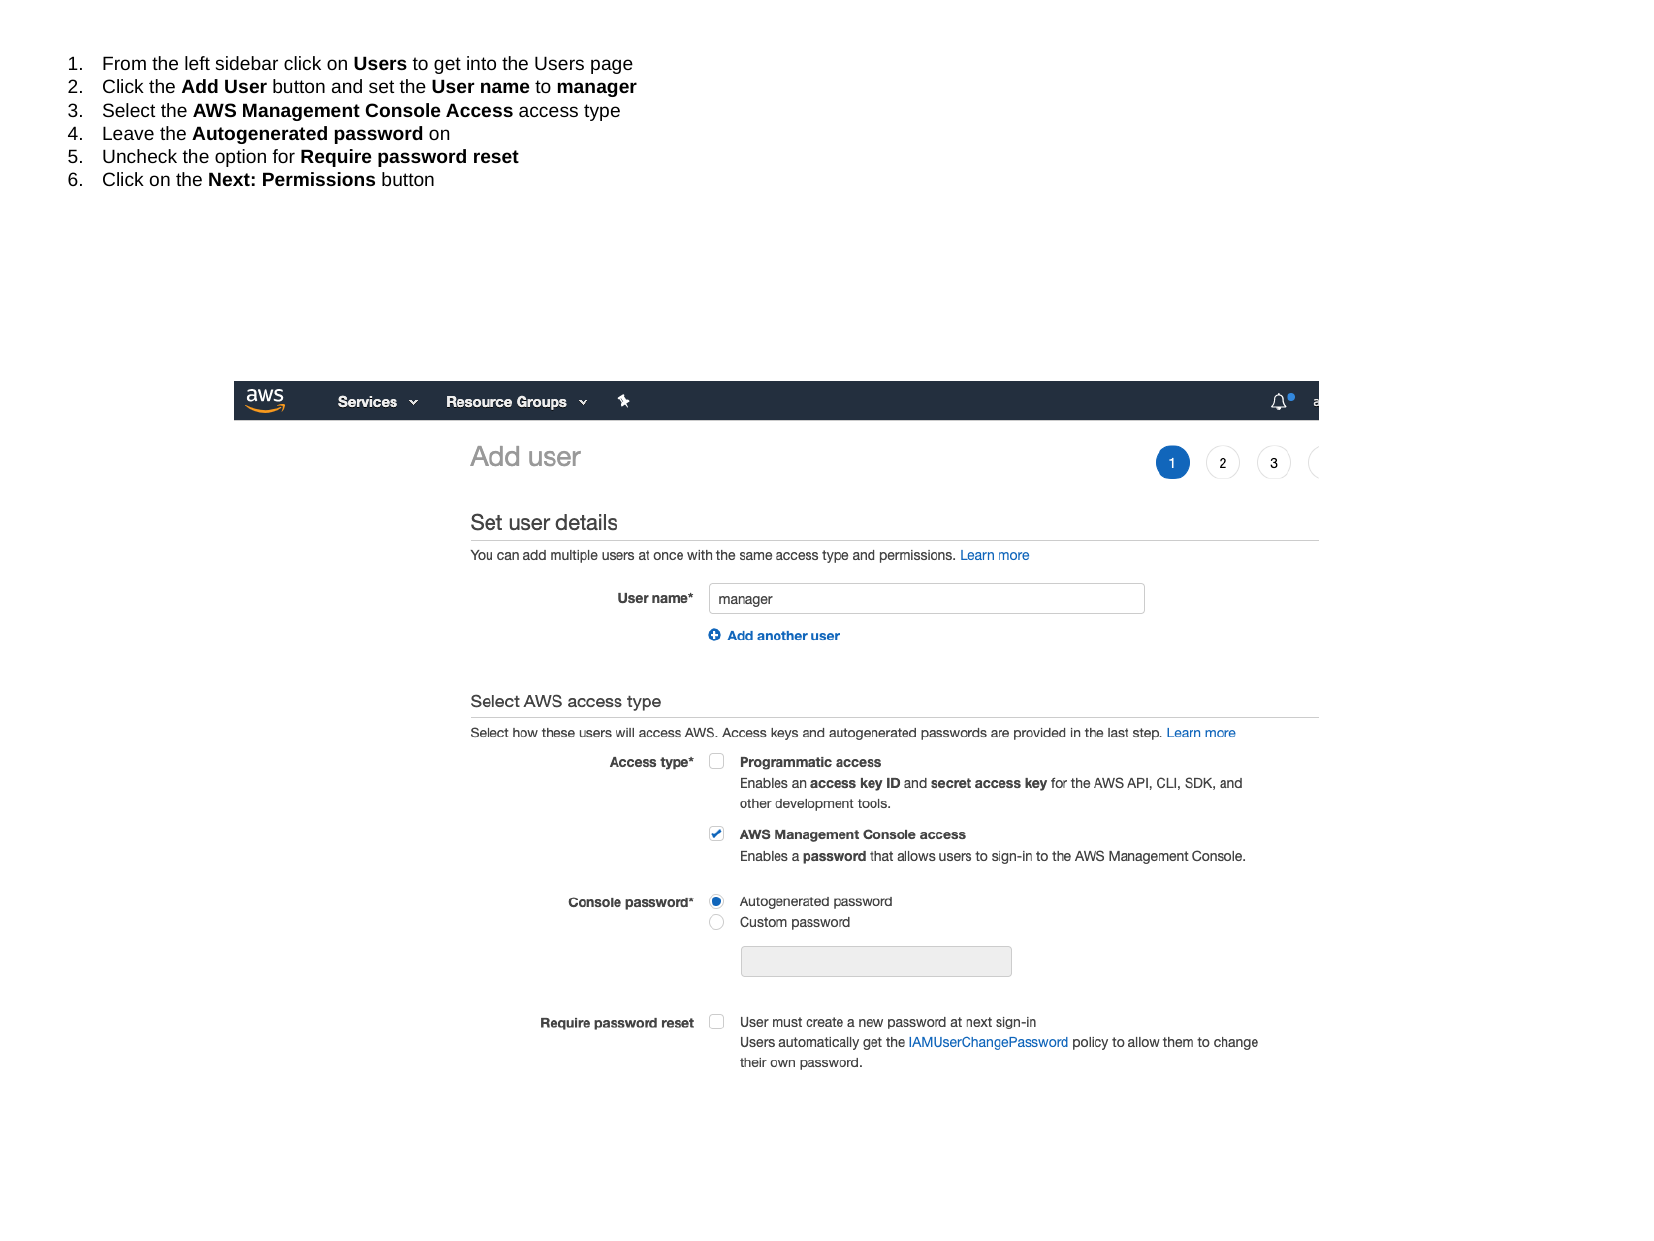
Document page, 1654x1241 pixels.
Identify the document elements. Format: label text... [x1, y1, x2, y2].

list From the left sidebar click on Users to get into the Users page Click the Add User button and set the User name to manager Select the AWS Management Console Access access type Leave the Autogenerated password on Uncheck the option for Require password reset Click on the Next: Permissions button [67, 51, 1556, 191]
picture [234, 381, 1319, 1222]
